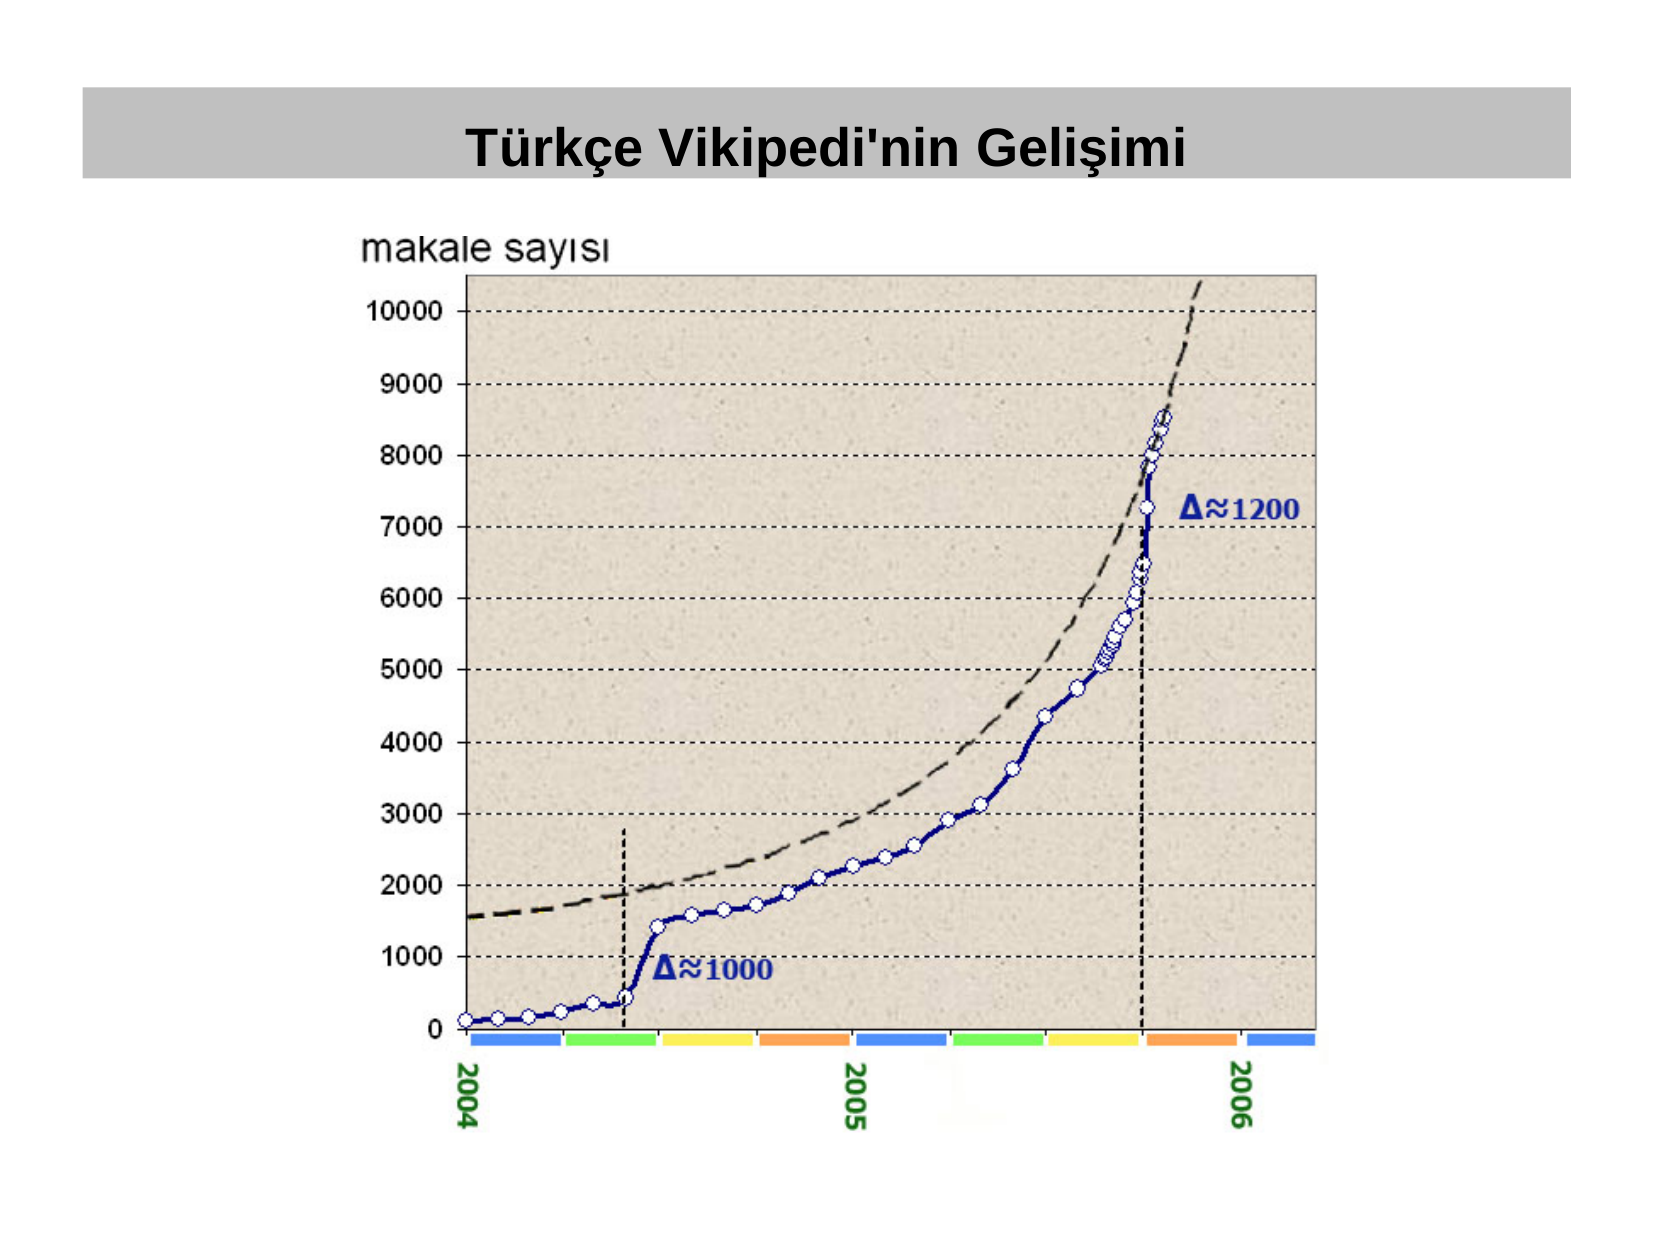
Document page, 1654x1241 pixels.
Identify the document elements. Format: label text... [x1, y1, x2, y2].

title Türkçe Vikipedi'nin Gelişimi [82, 88, 1571, 178]
picture [354, 236, 1329, 1148]
